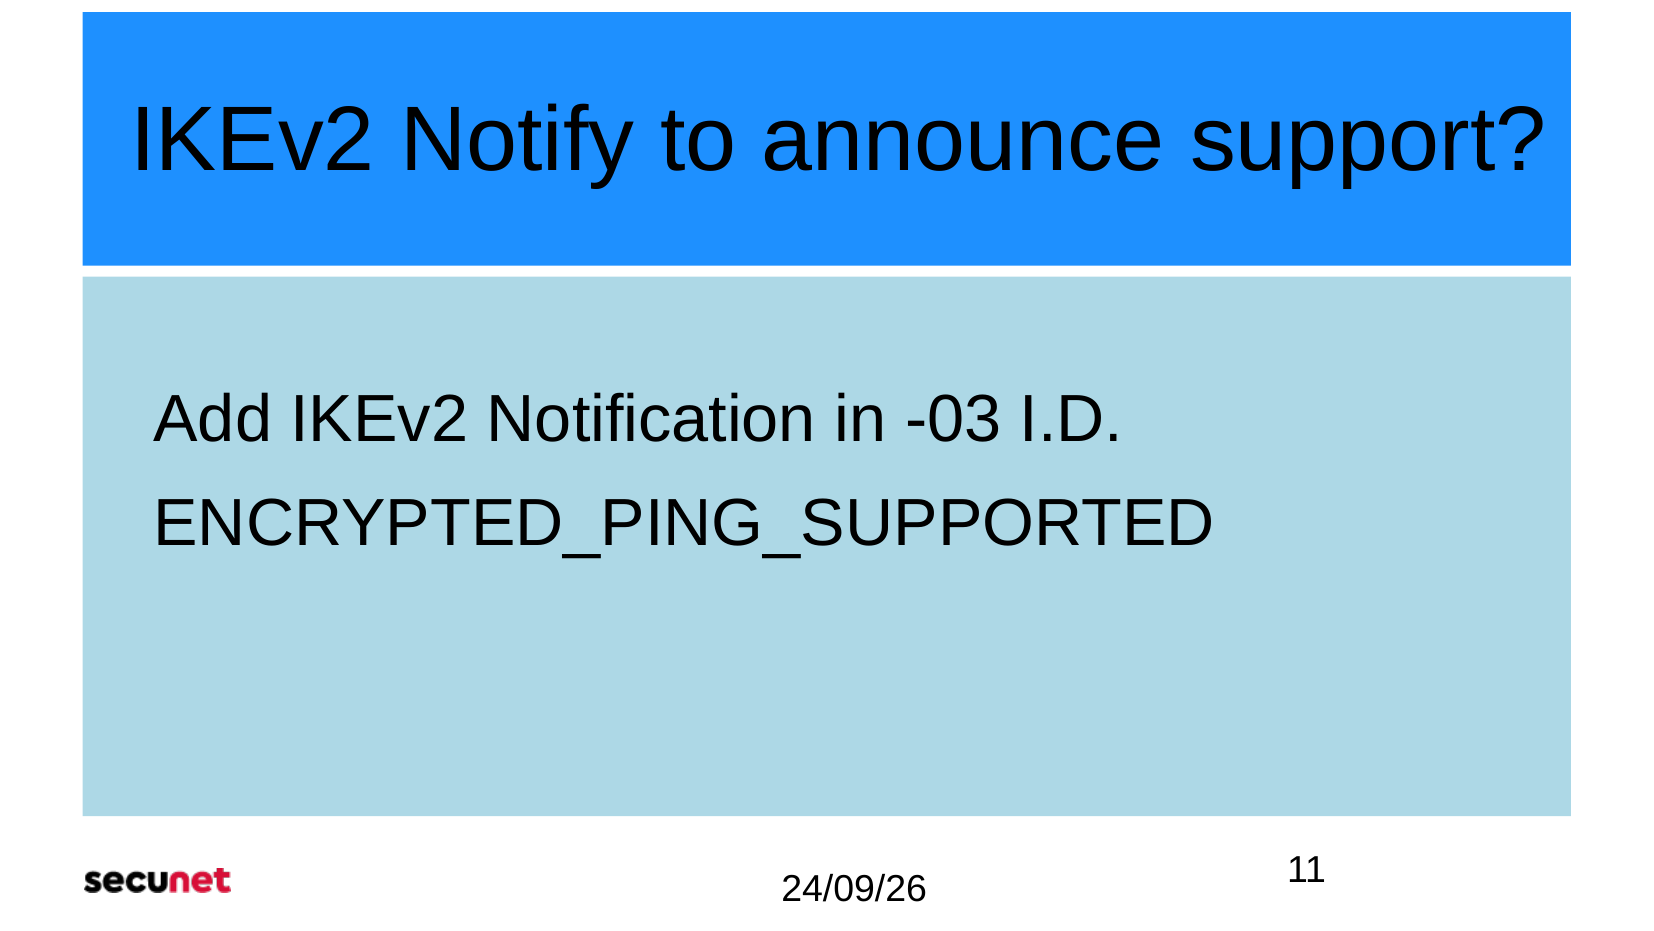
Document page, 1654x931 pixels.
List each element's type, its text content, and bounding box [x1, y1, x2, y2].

list Add IKEv2 Notification in -03 I.D. ENCRYPTED_PING_SUPPORTED [82, 276, 1571, 817]
title IKEv2 Notify to announce support? [82, 12, 1571, 266]
picture [84, 868, 231, 893]
